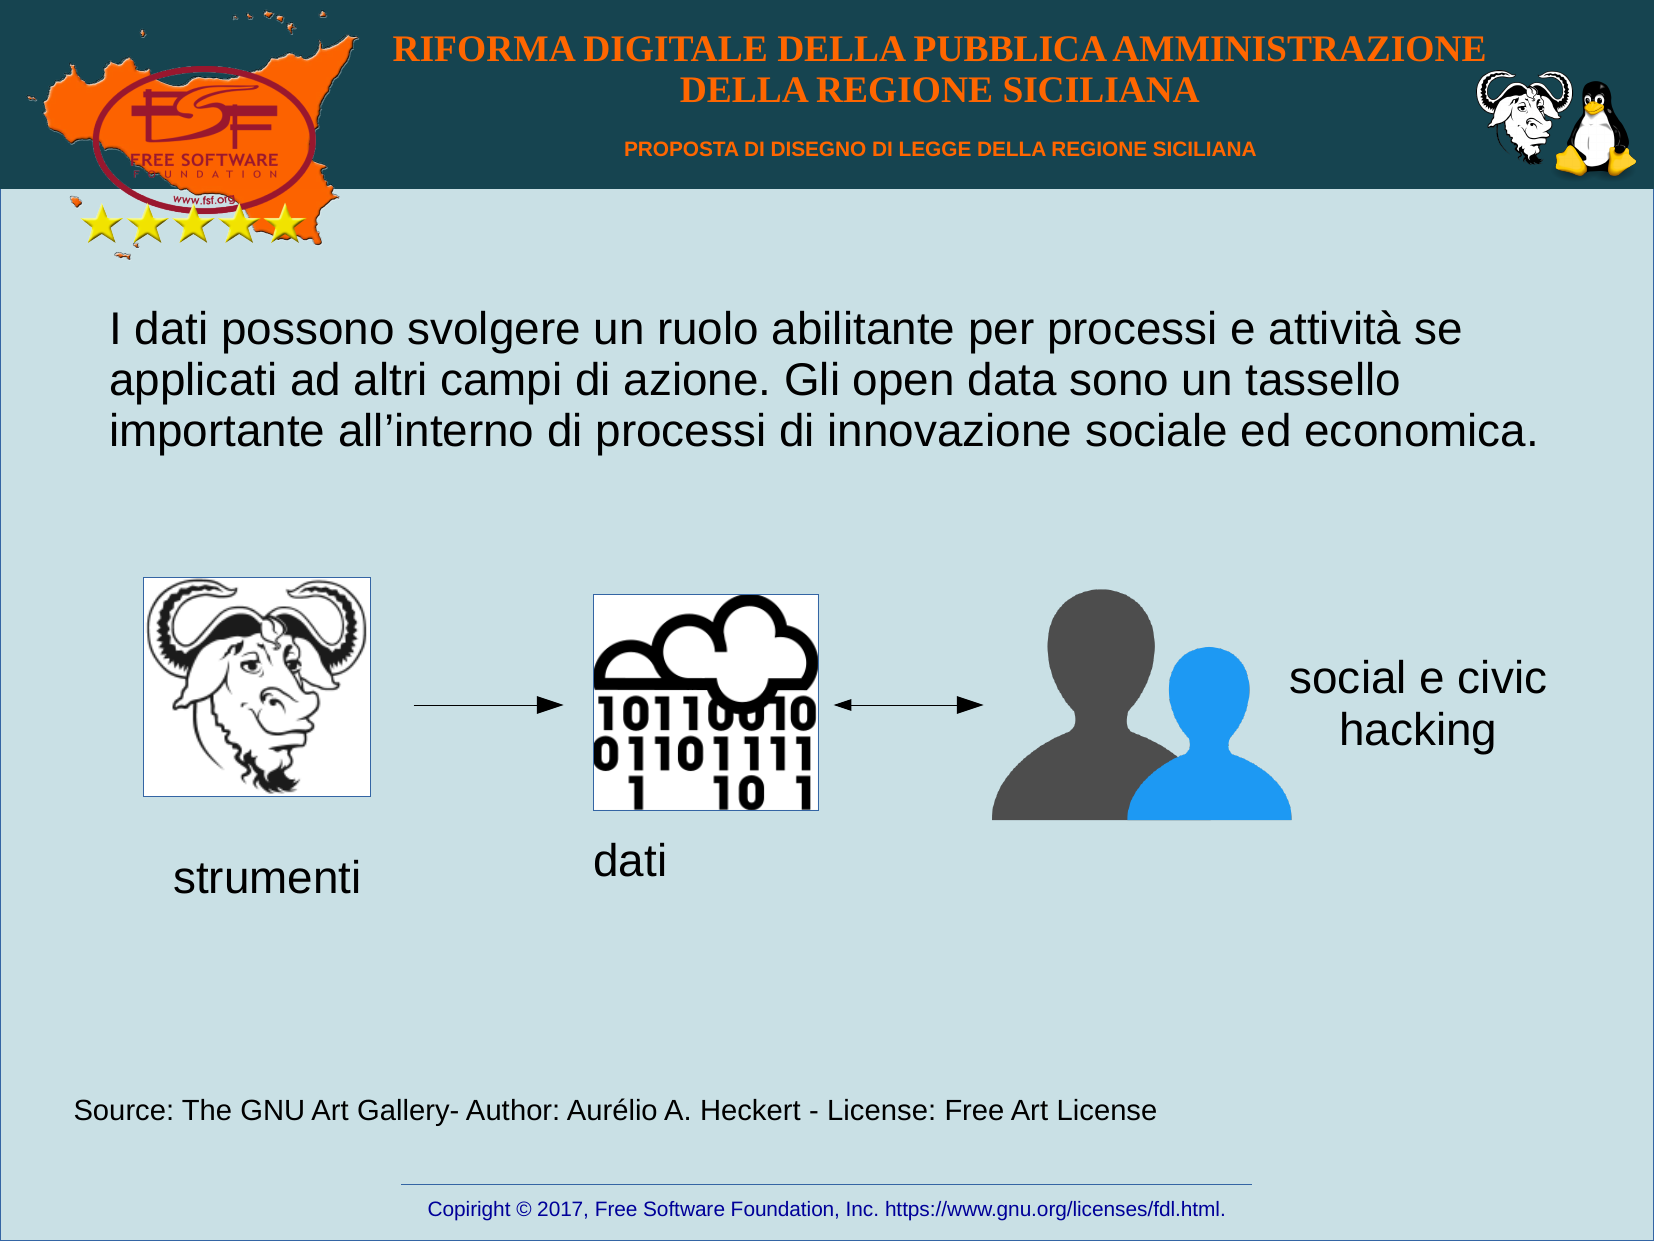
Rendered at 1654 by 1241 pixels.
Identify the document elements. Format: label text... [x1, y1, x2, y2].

picture [593, 594, 819, 811]
picture [143, 577, 371, 797]
text_box social e civic hacking [1300, 645, 1569, 763]
picture [18, 0, 362, 306]
text_box I dati possono svolgere un ruolo abilitante per processi e attività se applicati ad altri campi di azione. Gli open data sono un tassello importante all’interno di processi di innovazione sociale ed economica. [94, 295, 1625, 516]
text_box dati [578, 827, 834, 898]
picture [1476, 70, 1636, 182]
text_box Source: The GNU Art Gallery- Author: Aurélio A. Heckert - License: Free Art License [58, 1086, 1595, 1167]
text_box strumenti [158, 845, 414, 916]
picture [983, 546, 1300, 863]
